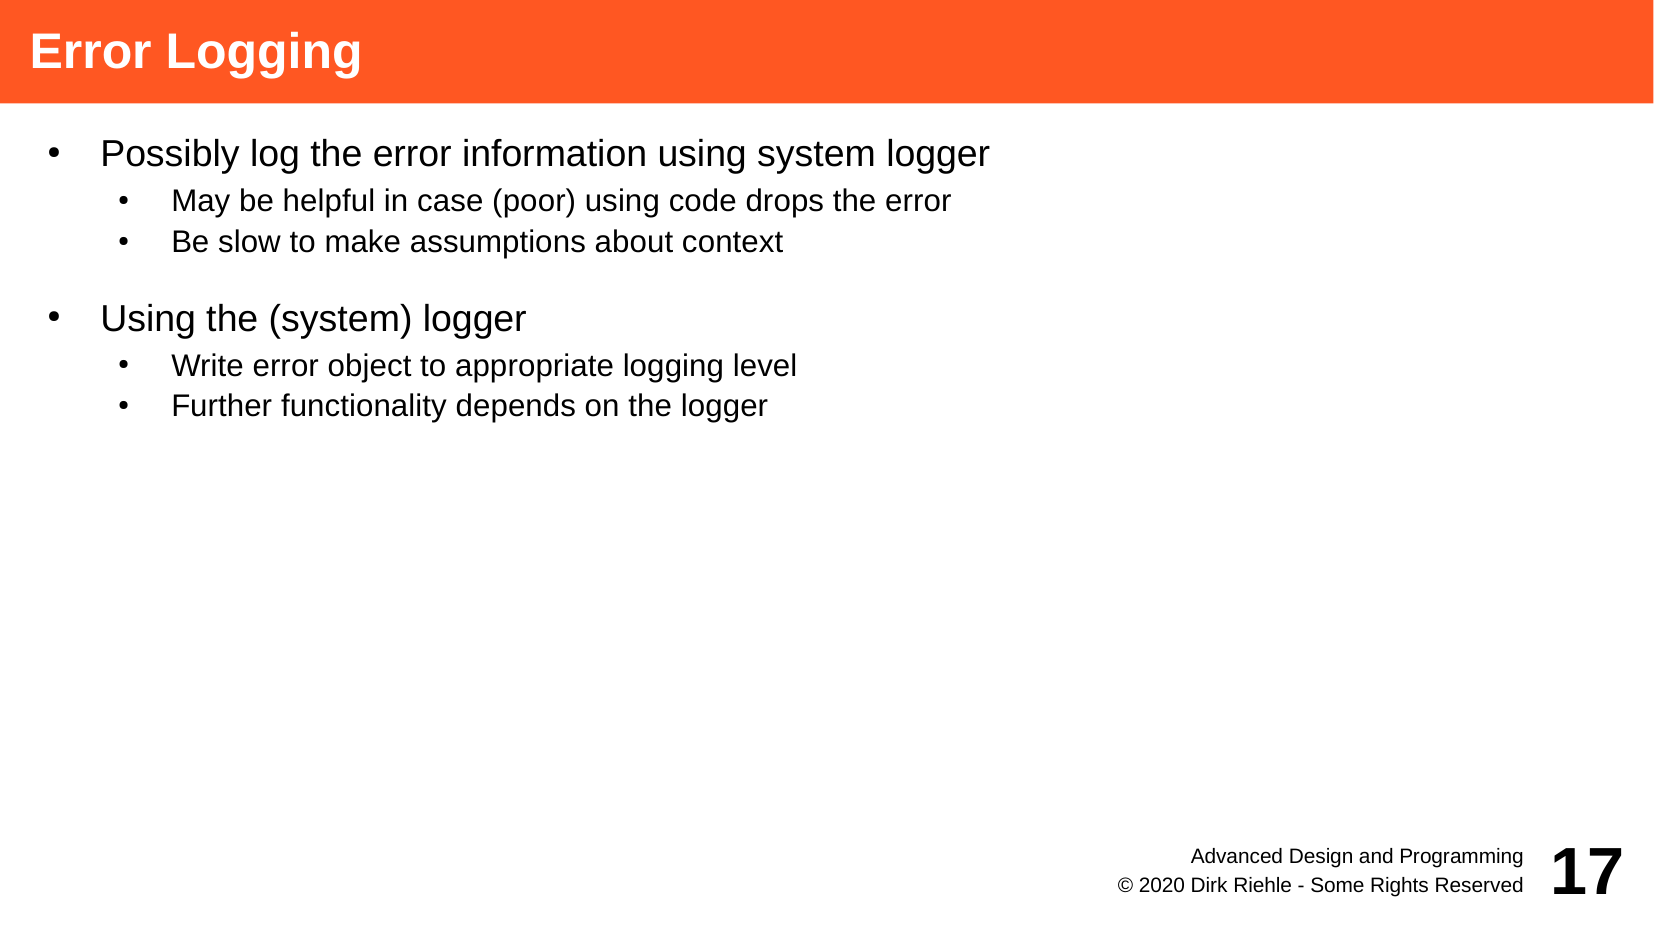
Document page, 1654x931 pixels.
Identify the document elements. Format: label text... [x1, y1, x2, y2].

title Error Logging [0, 0, 1654, 104]
list Possibly log the error information using system logger May be helpful in case (poor) using code drops the error Be slow to make assumptions about context Using the (system) logger Write error object to appropriate logging level Further functionality depends on the logger [29, 132, 1625, 813]
